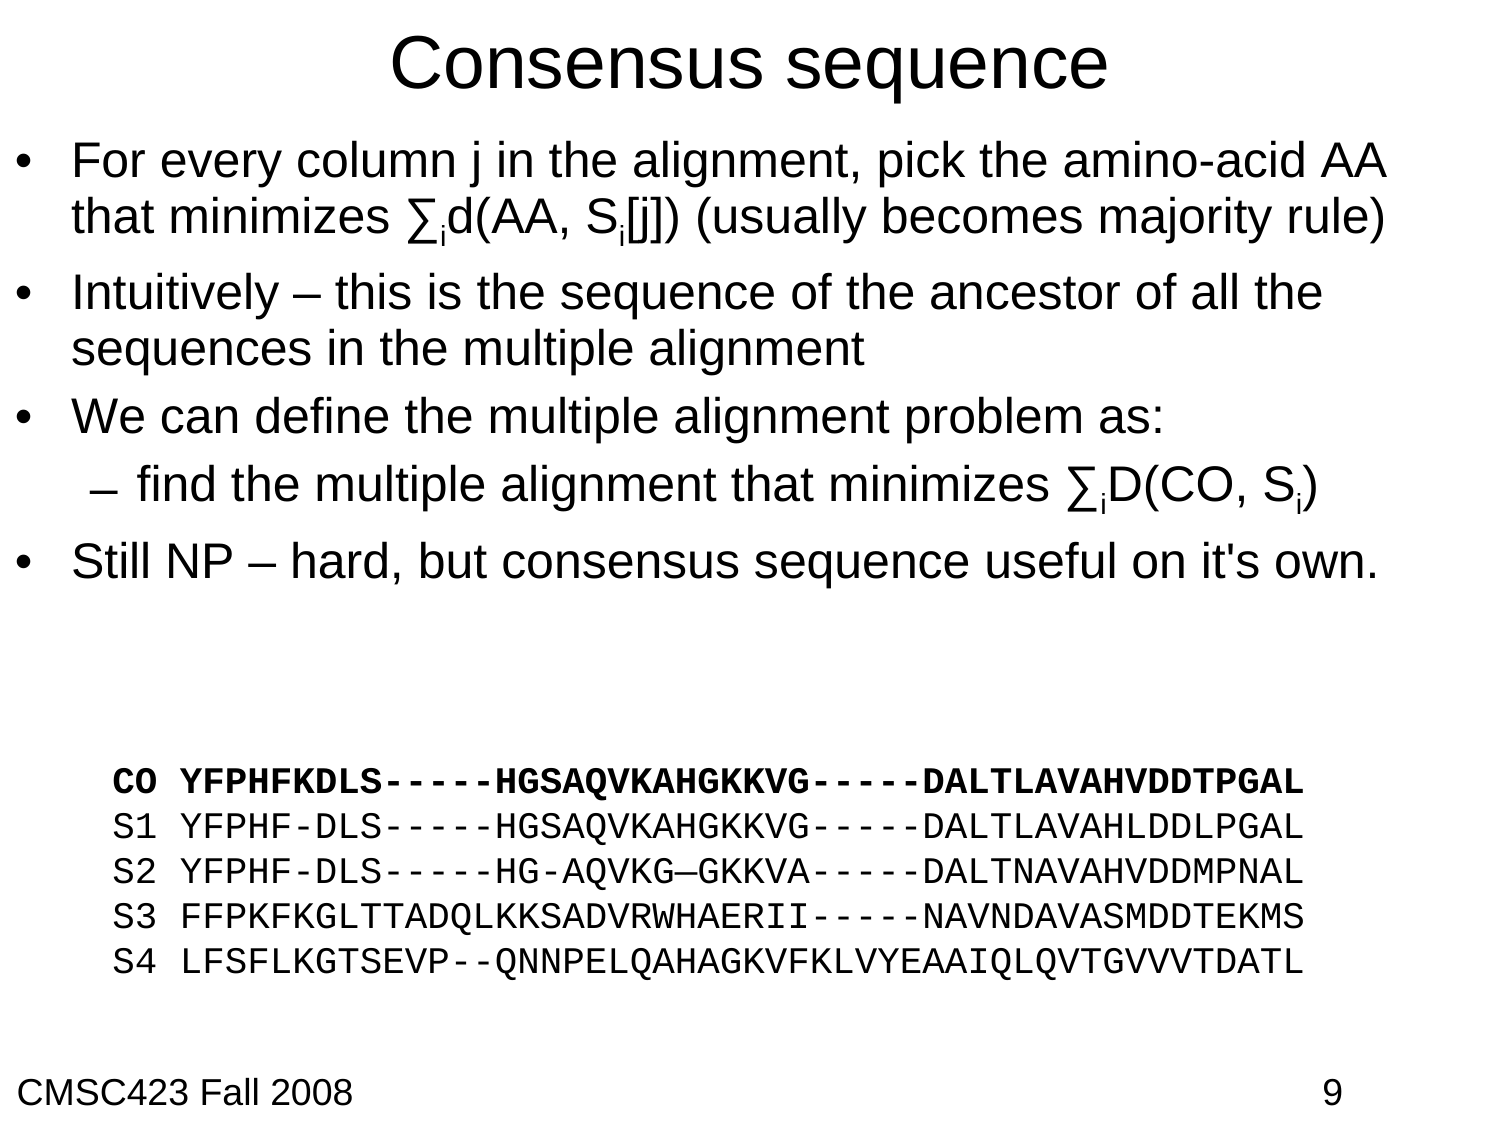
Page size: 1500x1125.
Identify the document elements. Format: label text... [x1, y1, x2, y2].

title Consensus sequence [0, 12, 1500, 113]
text_box CO YFPHFKDLS-----HGSAQVKAHGKKVG-----DALTLAVAHVDDTPGAL S1 YFPHF-DLS-----HGSAQVKAHGKKVG-----DALTLAVAHLDDLPGAL S2 YFPHF-DLS-----HG-AQVKG—GKKVA-----DALTNAVAHVDDMPNAL S3 FFPKFKGLTTADQLKKSADVRWHAERII-----NAVNDAVASMDDTEKMS S4 LFSFLKGTSEVP--QNNPELQAHAGKVFKLVYEAAIQLQVTGVVVTDATL [97, 748, 1320, 990]
list For every column j in the alignment, pick the amino-acid AA that minimizes ∑id(AA, Si[j]) (usually becomes majority rule) Intuitively – this is the sequence of the ancestor of all the sequences in the multiple alignment We can define the multiple alignment problem as: find the multiple alignment that minimizes ∑iD(CO, Si) Still NP – hard, but consensus sequence useful on it's own. [0, 124, 1500, 1125]
